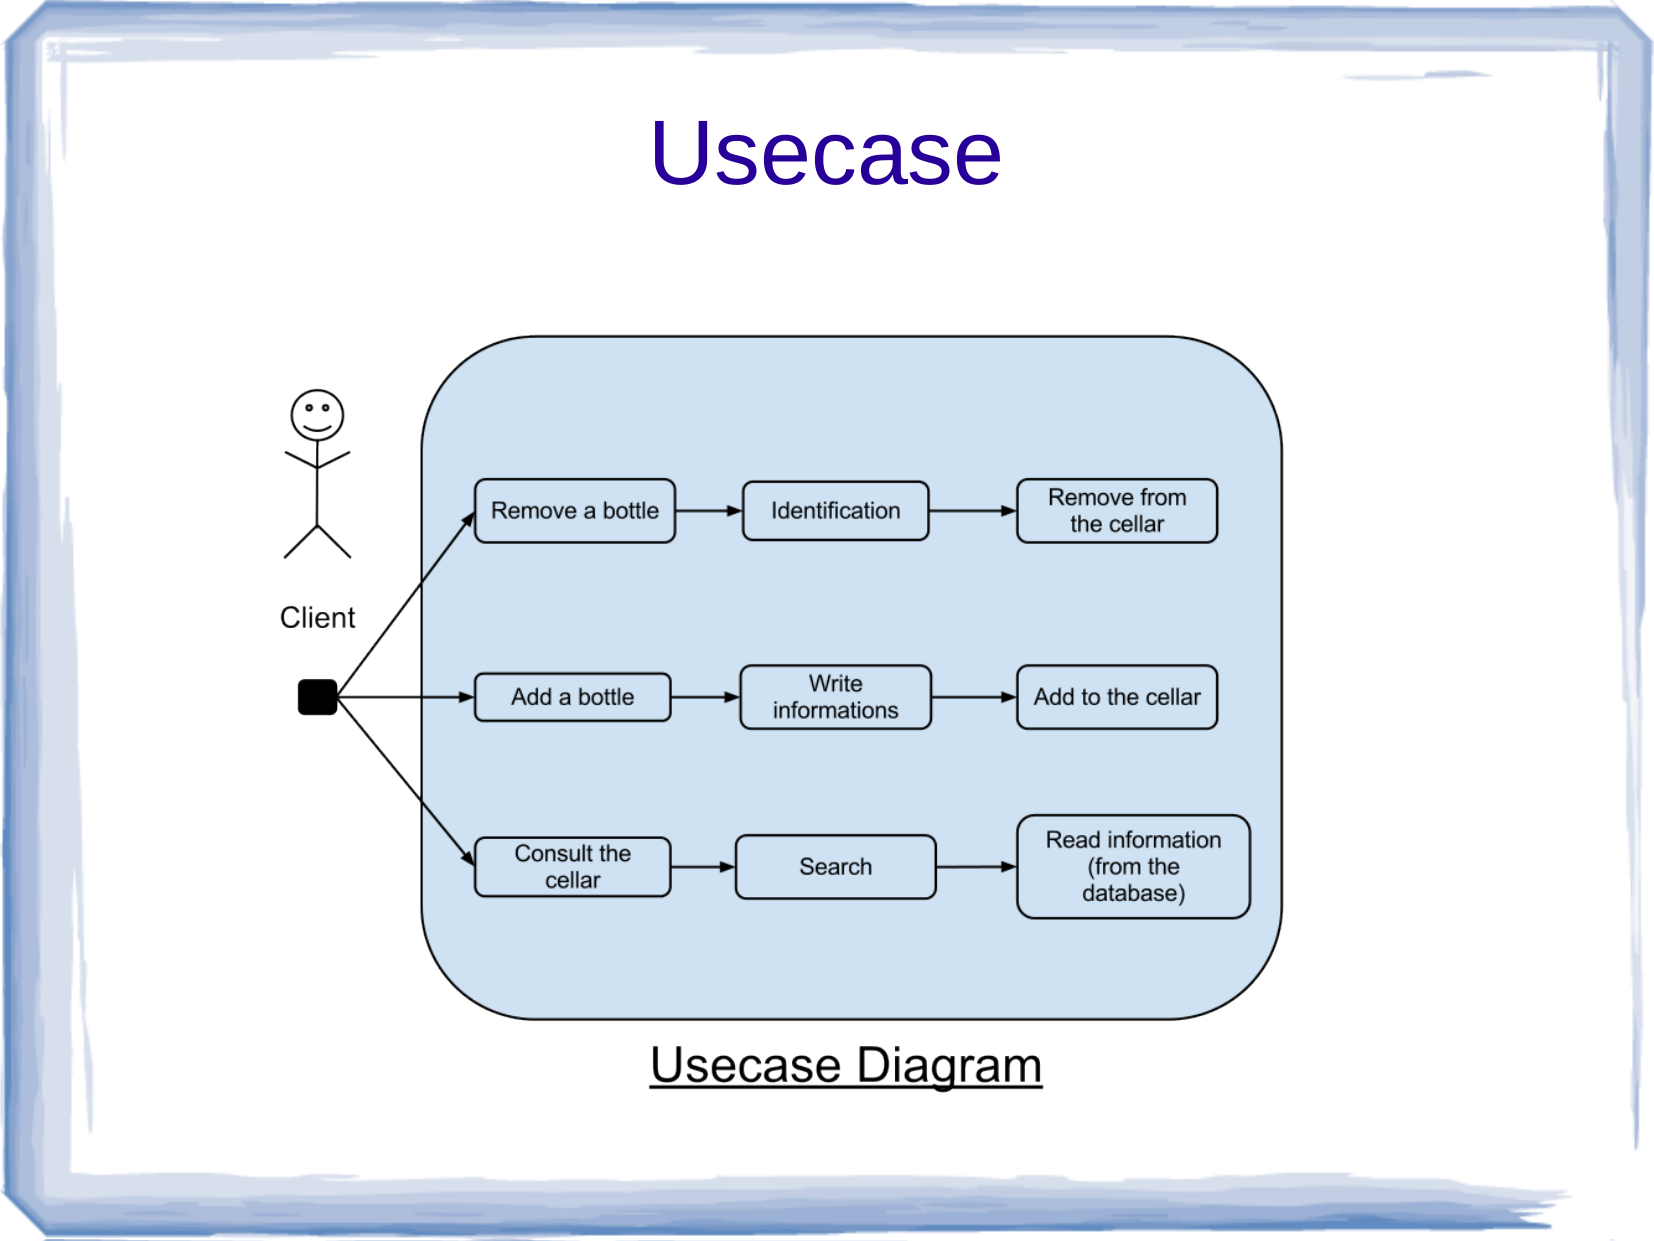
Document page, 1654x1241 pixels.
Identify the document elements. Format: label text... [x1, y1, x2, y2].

title Usecase [82, 49, 1571, 257]
picture [0, 0, 1654, 1241]
